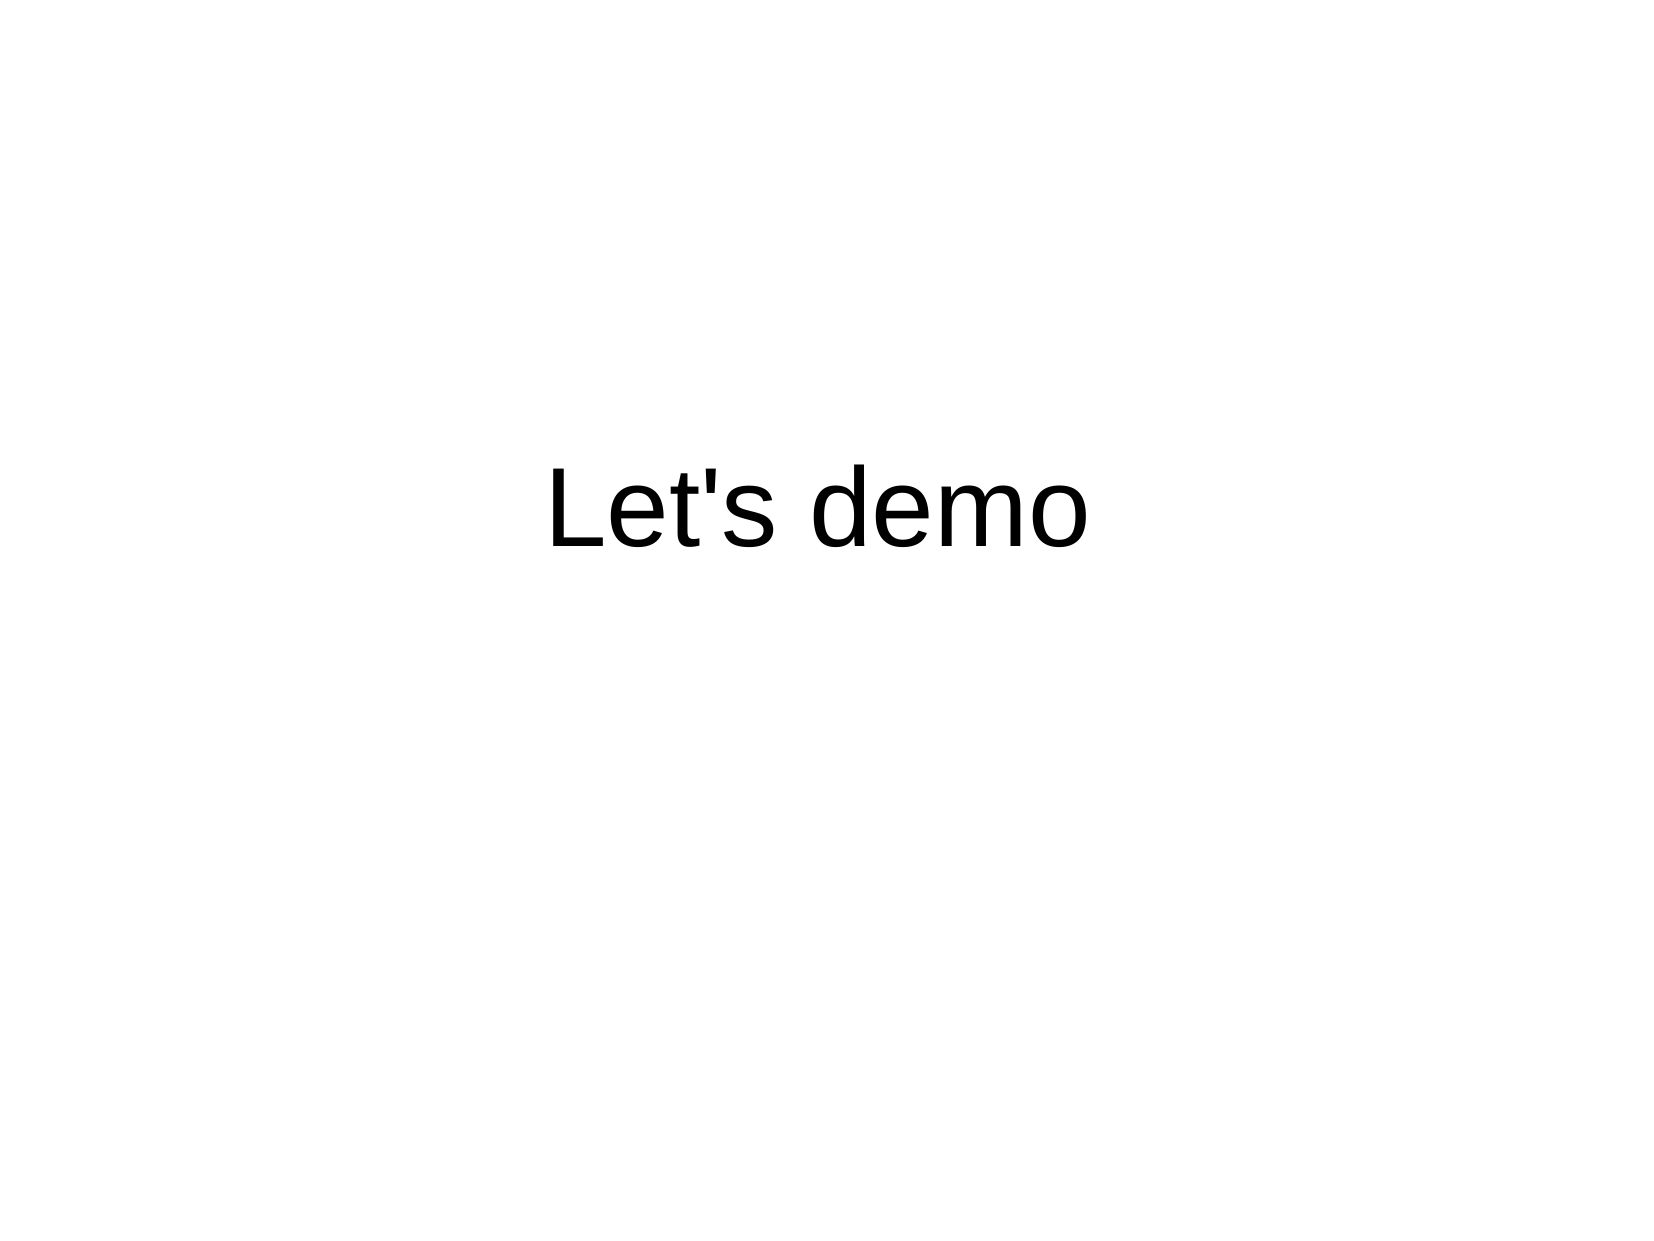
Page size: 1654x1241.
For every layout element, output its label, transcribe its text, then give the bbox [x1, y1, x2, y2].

list Let's demo [82, 290, 1571, 1010]
